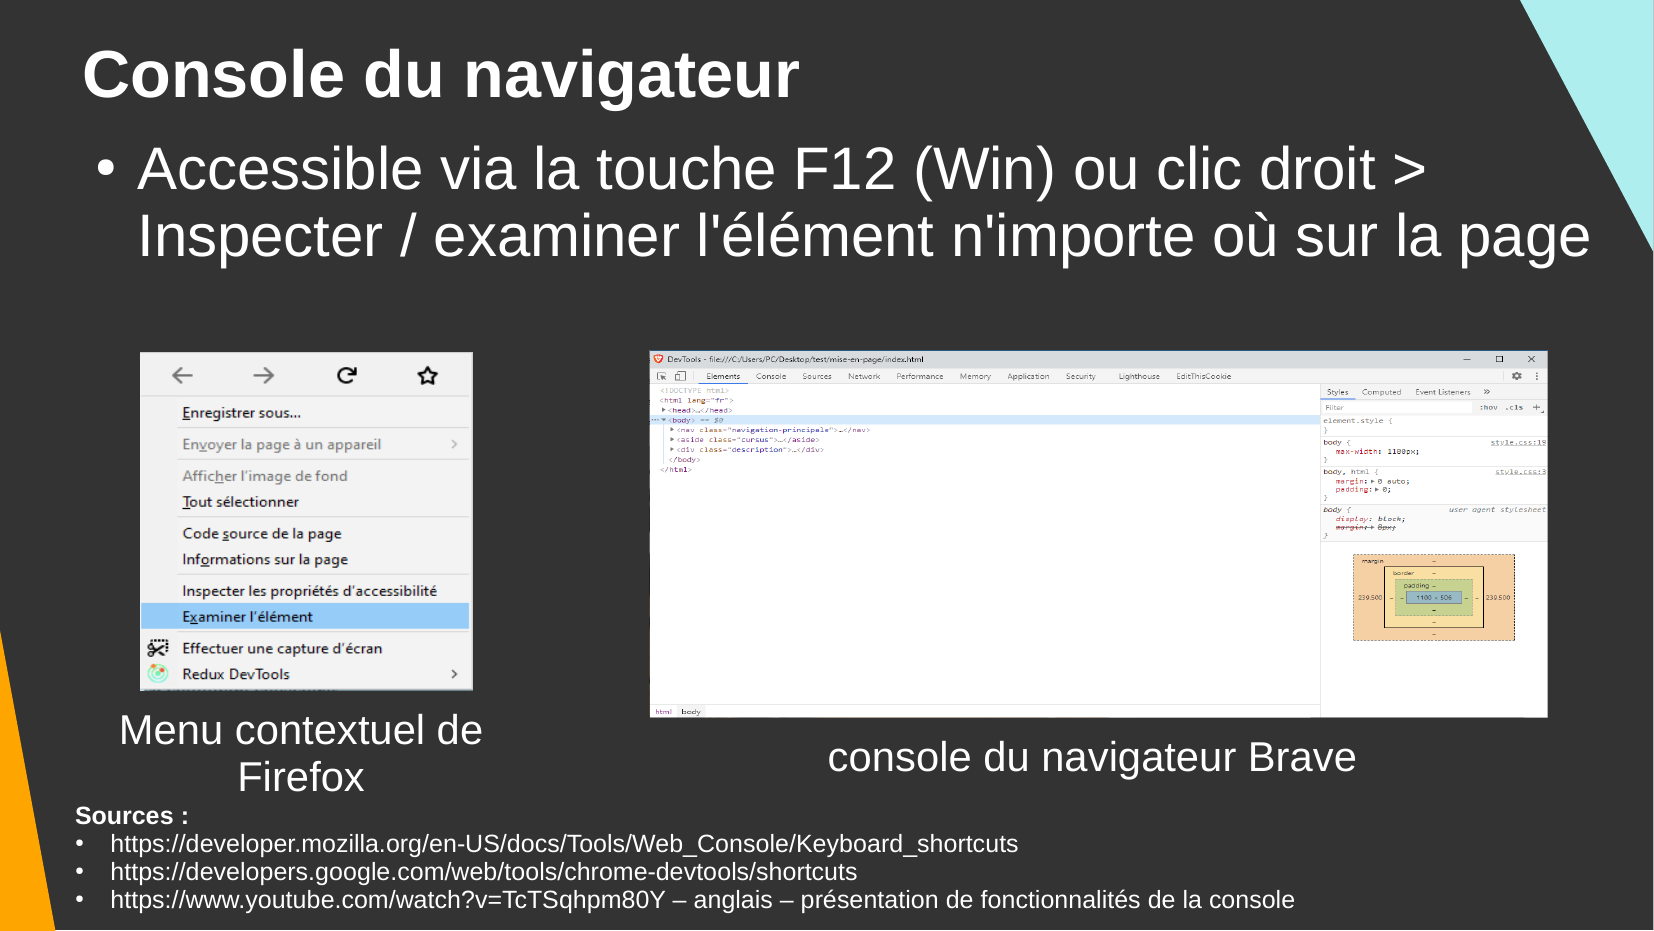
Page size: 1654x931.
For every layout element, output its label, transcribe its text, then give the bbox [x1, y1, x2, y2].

text_box Sources : https://developer.mozilla.org/en-US/docs/Tools/Web_Console/Keyboard_shortcuts https://developers.google.com/web/tools/chrome-devtools/shortcuts https://www.youtube.com/watch?v=TcTSqhpm80Y – anglais – présentation de fonctionnalités de la console [60, 794, 1546, 931]
text_box [0, 630, 56, 931]
picture [140, 352, 473, 691]
picture [649, 350, 1548, 718]
text_box [1520, 0, 1654, 254]
text_box Menu contextuel de Firefox [94, 699, 508, 808]
list Accessible via la touche F12 (Win) ou clic droit > Inspecter / examiner l'élément n'importe où sur la page [80, 135, 1605, 337]
title Console du navigateur [82, 37, 1571, 114]
text_box console du navigateur Brave [602, 726, 1583, 788]
